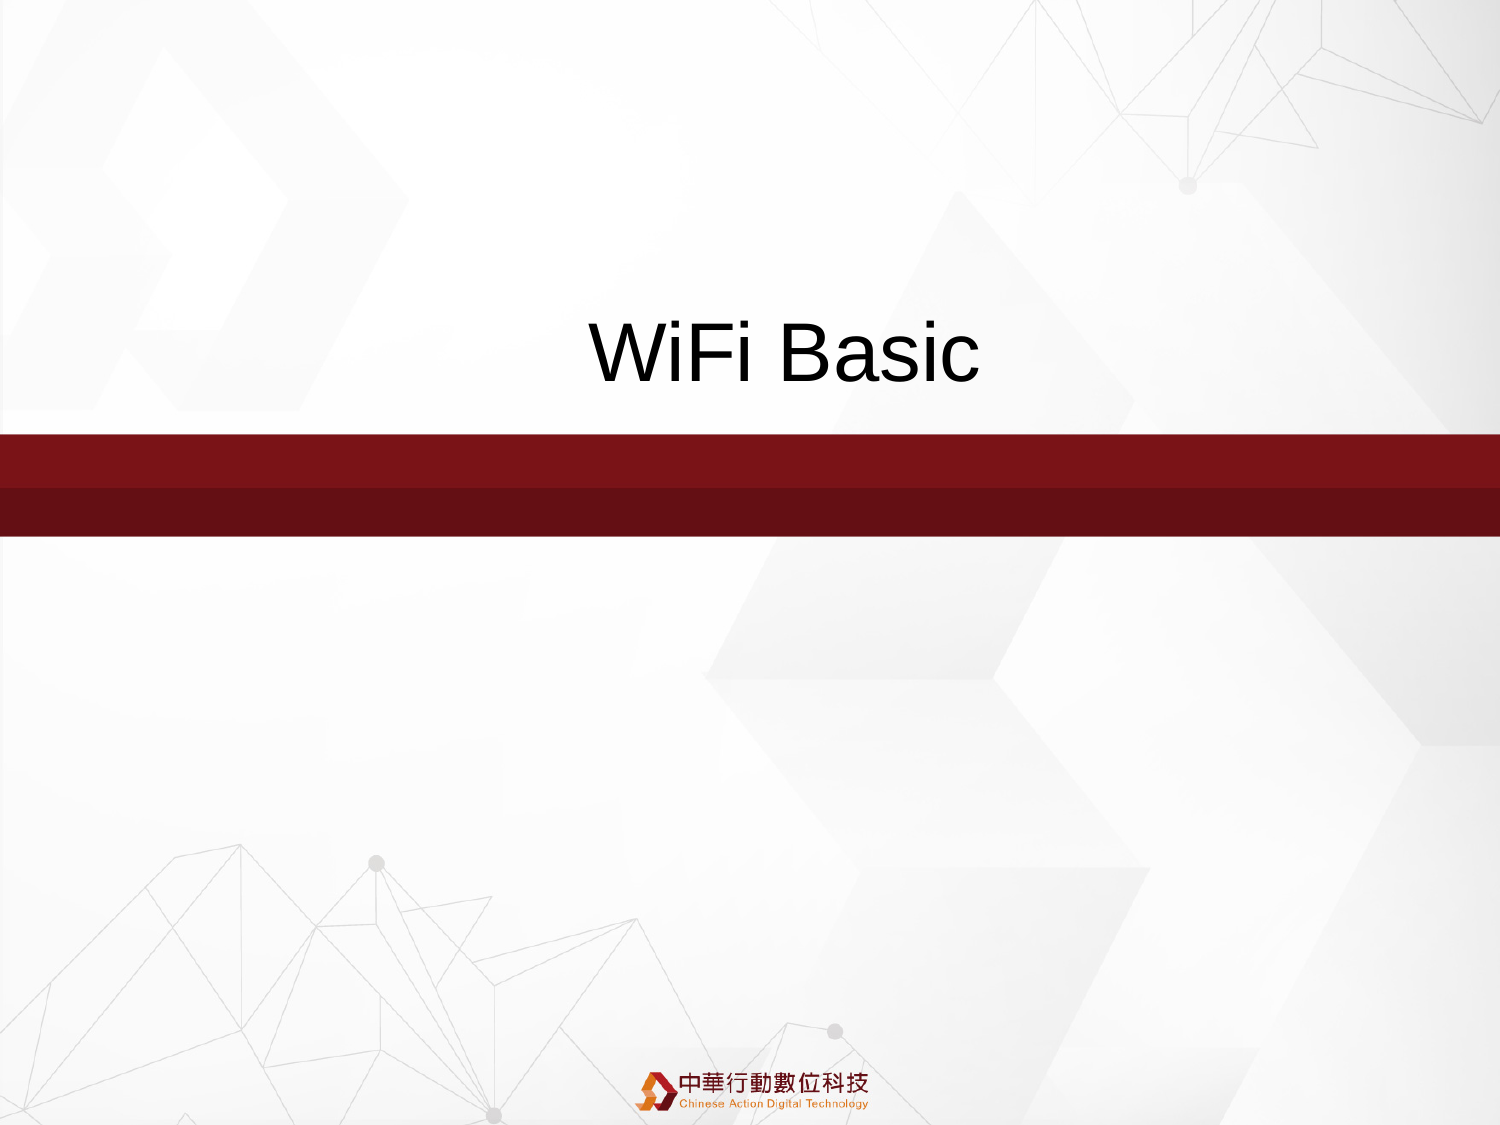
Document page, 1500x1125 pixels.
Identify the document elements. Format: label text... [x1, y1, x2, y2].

picture [0, 0, 1500, 1125]
title WiFi Basic [95, 258, 1446, 447]
